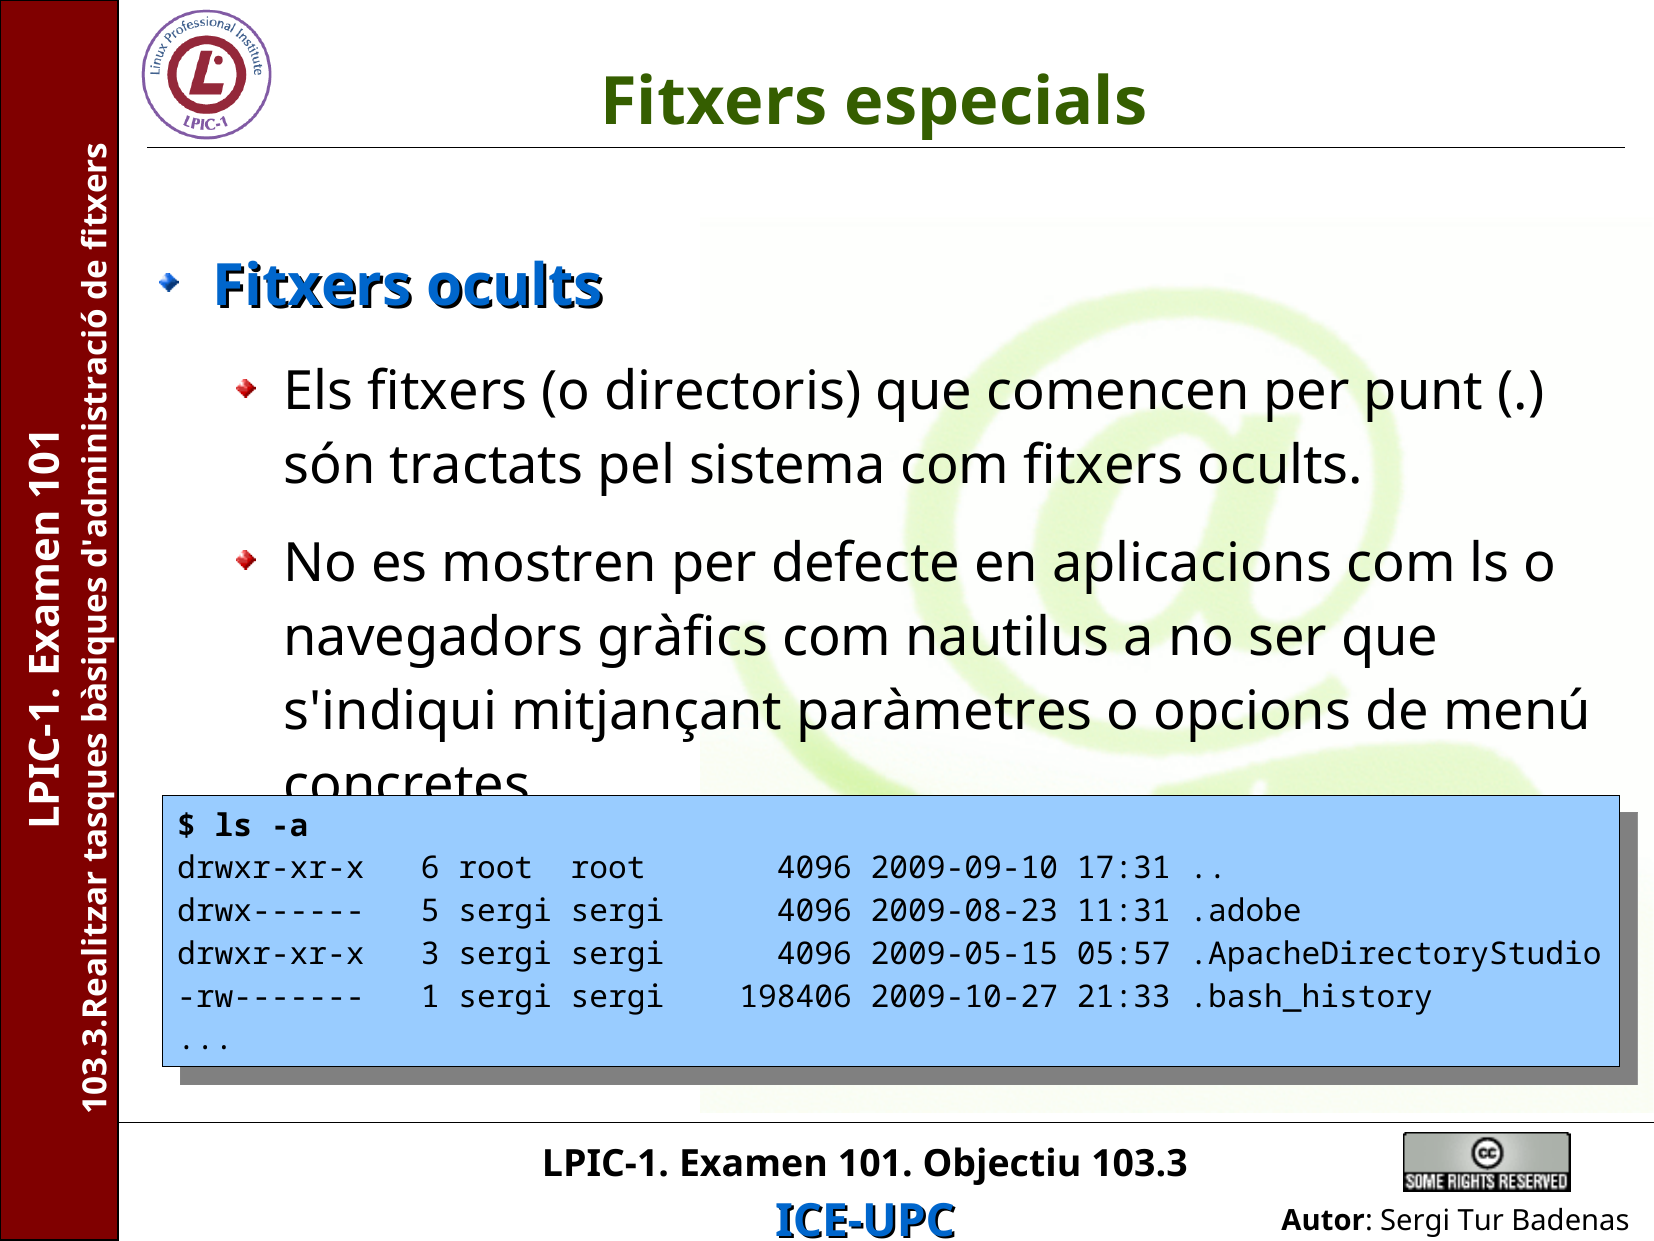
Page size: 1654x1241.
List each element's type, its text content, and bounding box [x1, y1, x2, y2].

title Fitxers especials [129, 56, 1619, 141]
picture [135, 5, 277, 56]
picture [1403, 1132, 1571, 1192]
text_box $ ls -a drwxr-xr-x 6 root root 4096 2009-09-10 17:31 .. drwx------ 5 sergi sergi 4096 2009-08-23 11:31 .adobe drwxr-xr-x 3 sergi sergi 4096 2009-05-15 05:57 .ApacheDirectoryStudio -rw------- 1 sergi sergi 198406 2009-10-27 21:33 .bash_history ... [162, 795, 1620, 1058]
picture [700, 217, 1654, 1113]
list Fitxers ocults Els fitxers (o directoris) que comencen per punt (.) són tractats pel sistema com fitxers ocults. No es mostren per defecte en aplicacions com ls o navegadors gràfics com nautilus a no ser que s'indiqui mitjançant paràmetres o opcions de menú concretes. Amb ls, es poden mostrar els fitxers ocults amb -a (all): [141, 242, 1630, 1078]
